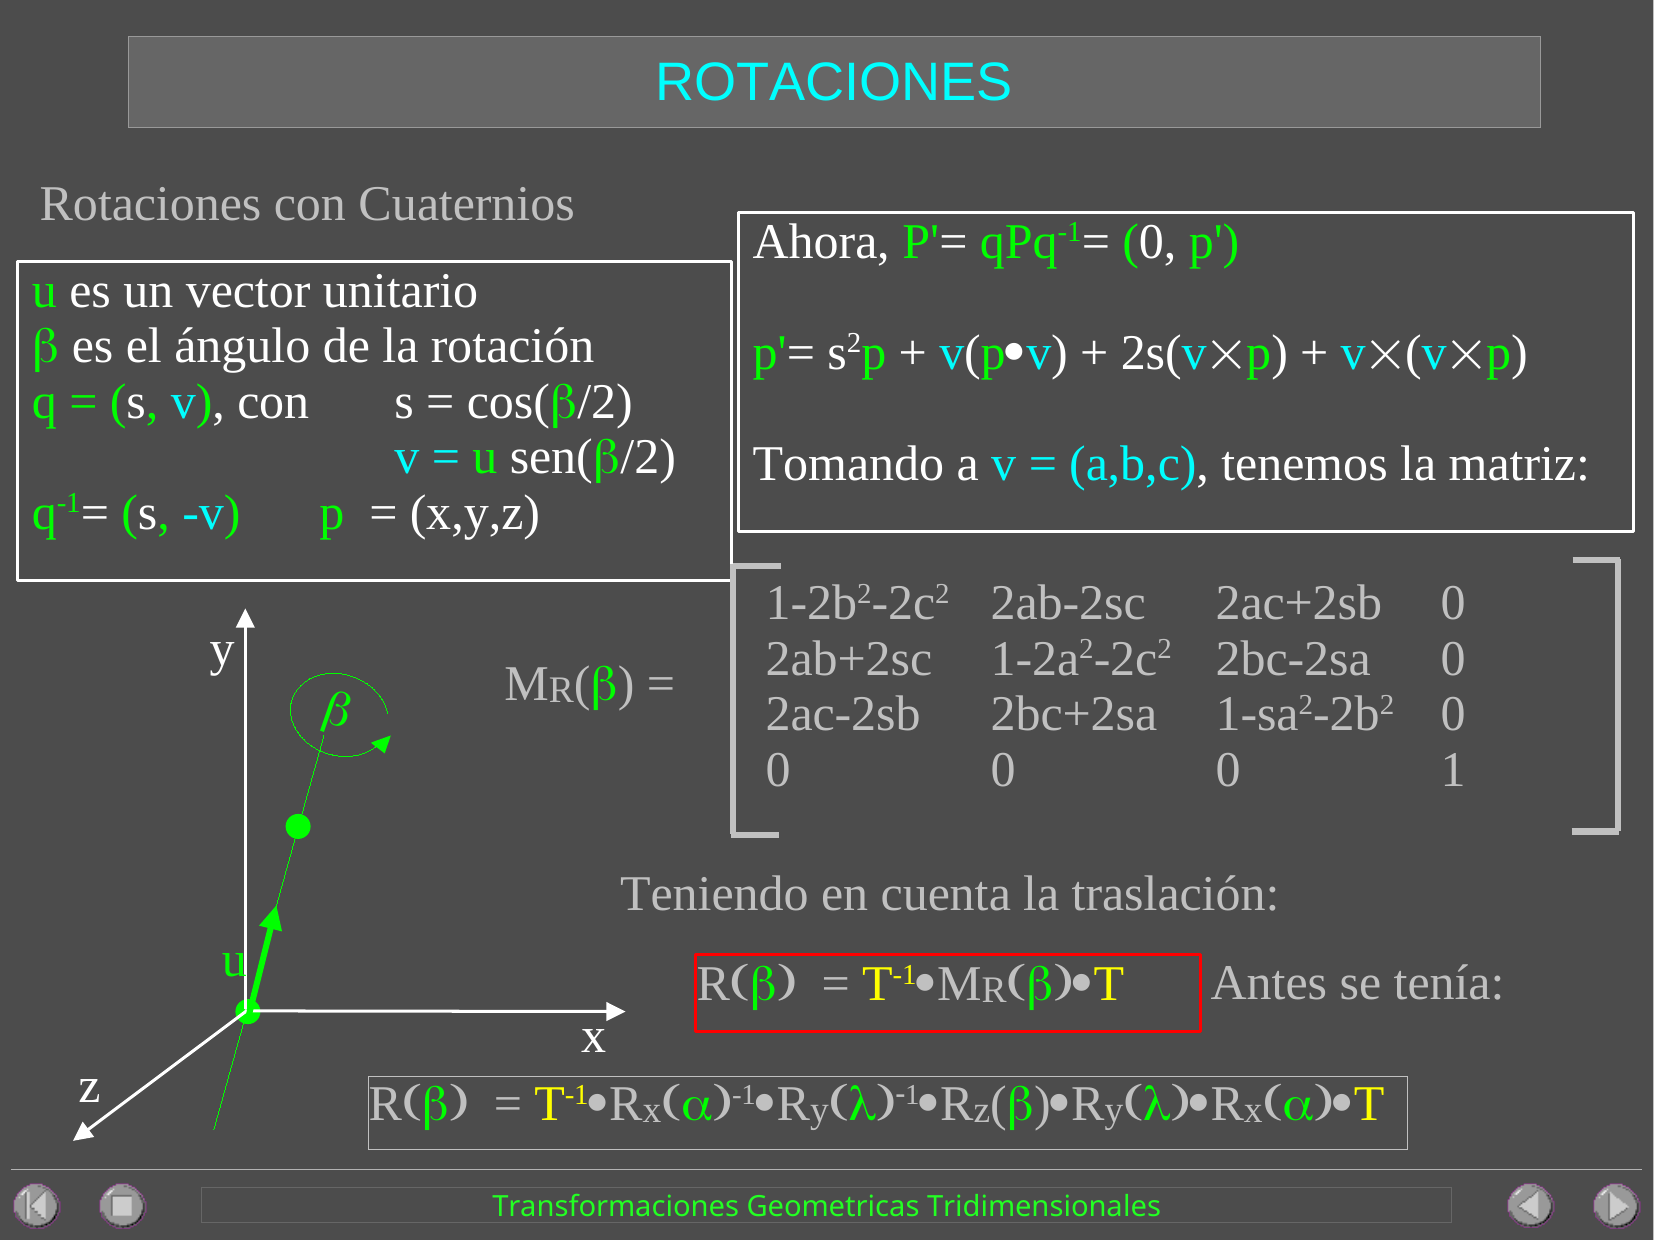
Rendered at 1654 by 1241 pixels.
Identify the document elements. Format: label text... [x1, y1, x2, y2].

picture [11, 1181, 62, 1232]
text_box Rb= T-1Rxa-1Ryl1Rz(b)RylRxaT [368, 1076, 1408, 1150]
text_box u es un vector unitario b es el ángulo de la rotación q = (s, v), con s = cos(b/2) v = u sen(b/2) q-1= (s, -v) p = (x,y,z) [17, 261, 732, 581]
text_box Antes se tenía: [1210, 955, 1511, 1016]
text_box y [209, 620, 242, 684]
text_box 1-2b2-2c2 2ab-2sc 2ac+2sb 0 2ab+2sc 1-2a2-2c2 2bc-2sa 0 2ac-2sb 2bc+2sa 1-sa2-2b2 0 0 0 0 1 [765, 575, 1598, 828]
picture [97, 1181, 148, 1232]
text_box z [78, 1057, 111, 1121]
text_box [370, 735, 391, 754]
text_box Rotaciones con Cuaternios [39, 175, 622, 236]
picture [1591, 1181, 1642, 1232]
text_box MR(b) = [504, 655, 713, 730]
text_box [235, 999, 244, 1016]
text_box [285, 813, 311, 839]
text_box [254, 1002, 261, 1009]
text_box Teniendo en cuenta la traslación: [620, 866, 1600, 927]
title ROTACIONES [128, 36, 1541, 128]
text_box [238, 1013, 261, 1025]
text_box x [580, 1013, 614, 1071]
text_box Rb= T-1MRbT [695, 954, 1201, 1032]
text_box u [221, 932, 256, 993]
text_box Ahora, P'= qPq-1= (0, p') p'= s2p + v(pv) + 2s(vp) + v(vp) Tomando a v = (a,b,c), tenemos la matriz: [738, 212, 1634, 532]
picture [1505, 1181, 1556, 1231]
